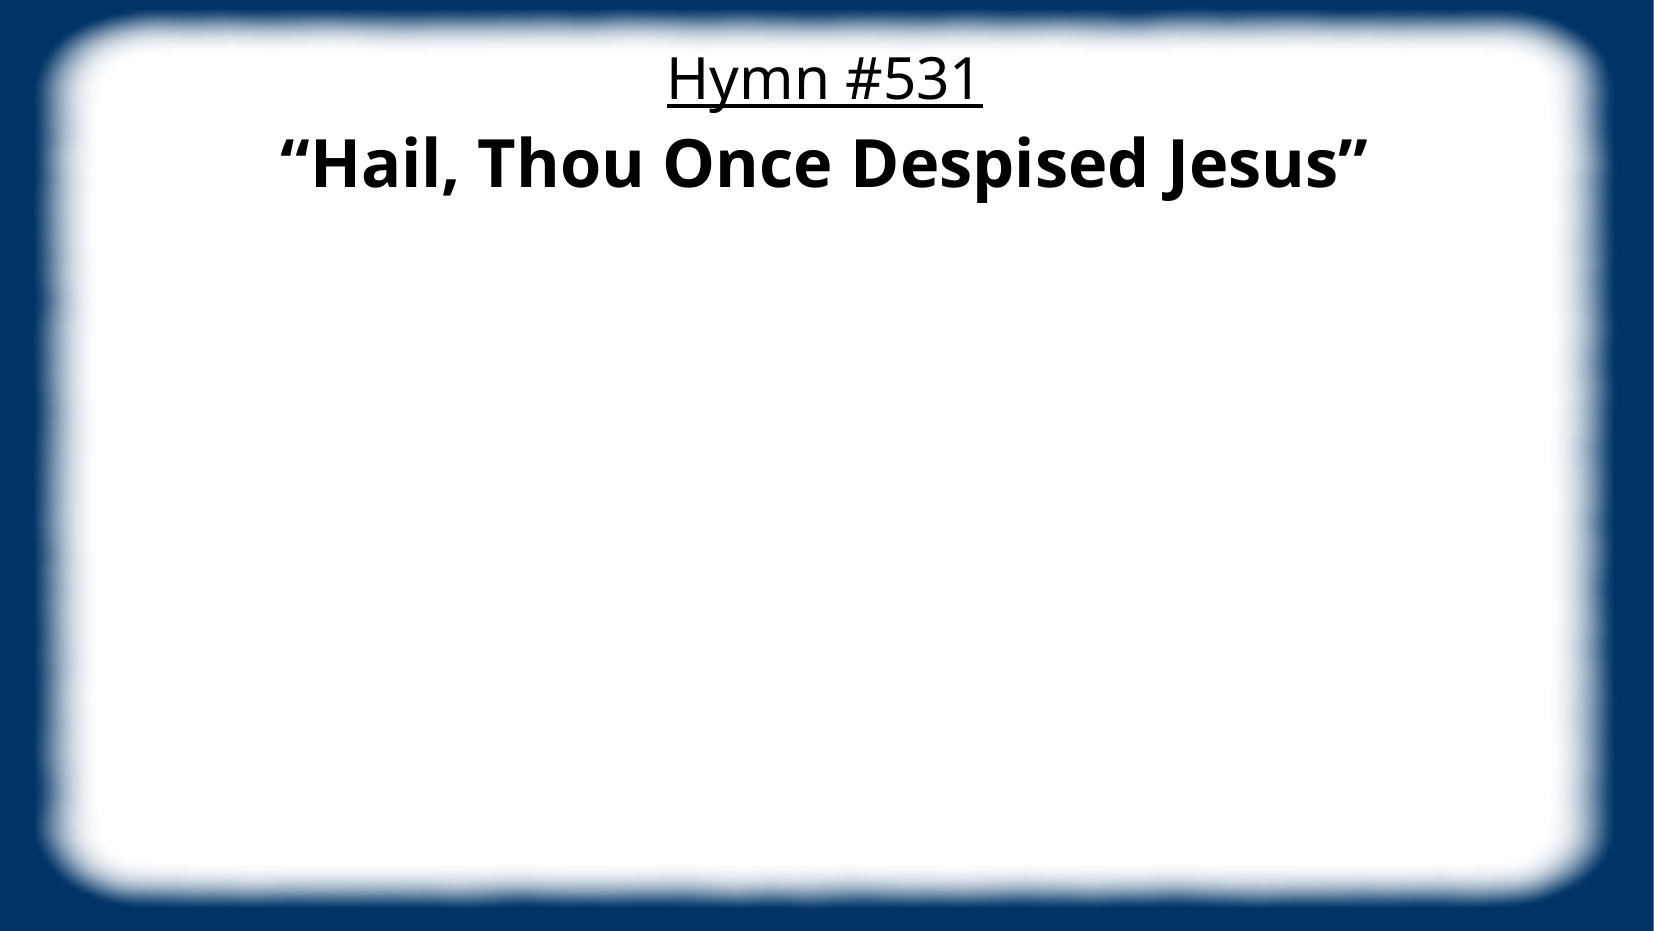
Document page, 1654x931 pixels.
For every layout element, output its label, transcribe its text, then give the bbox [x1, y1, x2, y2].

picture [0, 0, 1654, 931]
text_box Hymn #531 “Hail, Thou Once Despised Jesus” [75, 30, 1576, 211]
